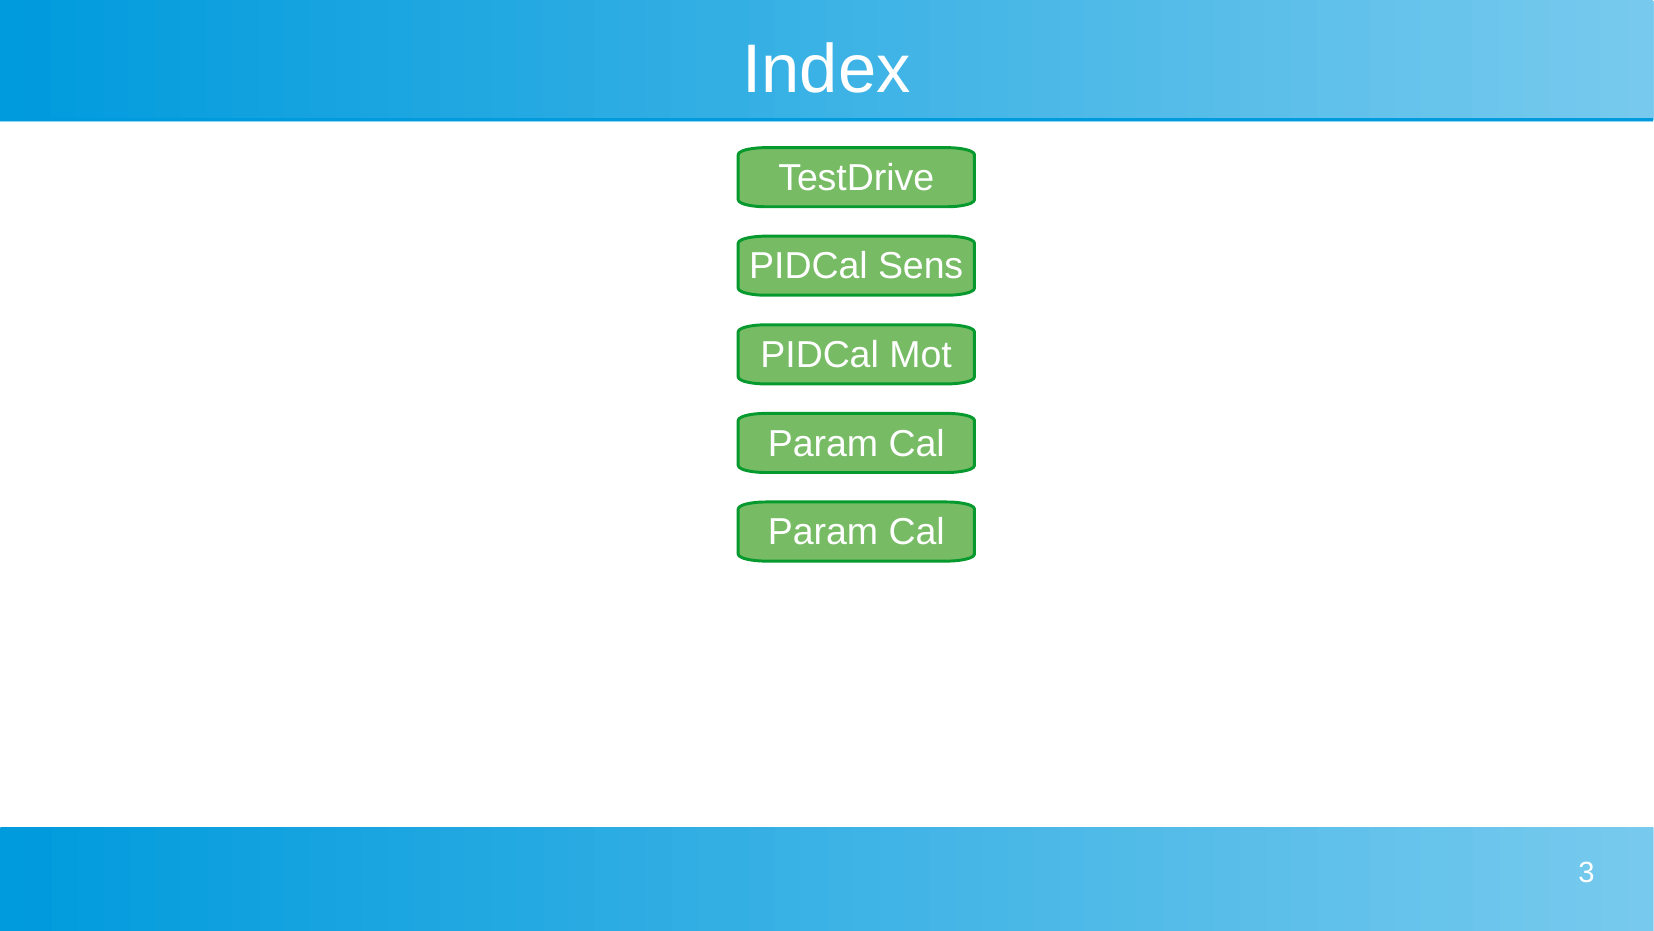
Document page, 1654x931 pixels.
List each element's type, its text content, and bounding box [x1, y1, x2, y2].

text_box PIDCal Sens [738, 236, 975, 296]
text_box Param Cal [738, 501, 975, 562]
text_box Param Cal [738, 413, 975, 473]
text_box TestDrive [738, 147, 975, 207]
text_box PIDCal Mot [738, 324, 975, 384]
title Index [59, 29, 1595, 108]
